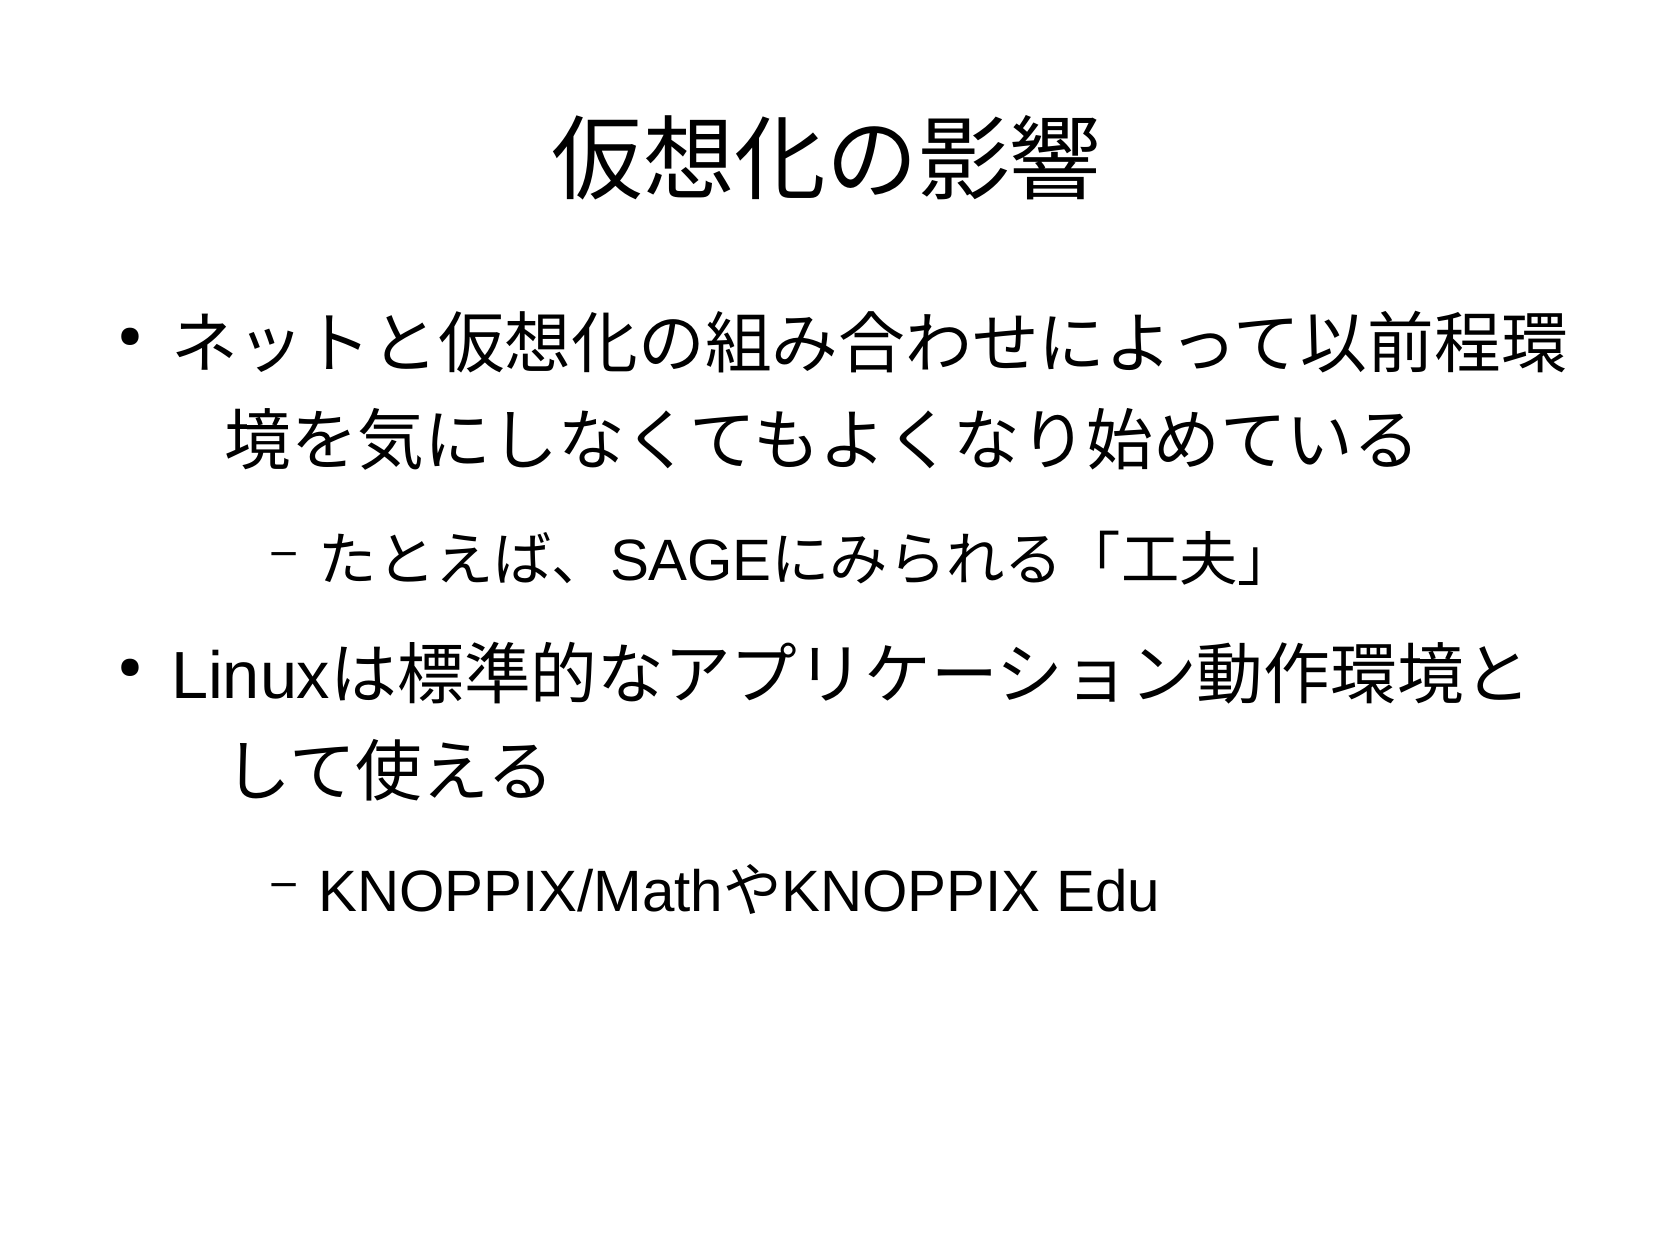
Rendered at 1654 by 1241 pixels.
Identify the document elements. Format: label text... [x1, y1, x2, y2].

title 仮想化の影響 [82, 49, 1571, 257]
list ネットと仮想化の組み合わせによって以前程環境を気にしなくてもよくなり始めている たとえば、SAGEにみられる「工夫」 Linuxは標準的なアプリケーション動作環境として使える KNOPPIX/MathやKNOPPIX Edu [82, 290, 1571, 1109]
